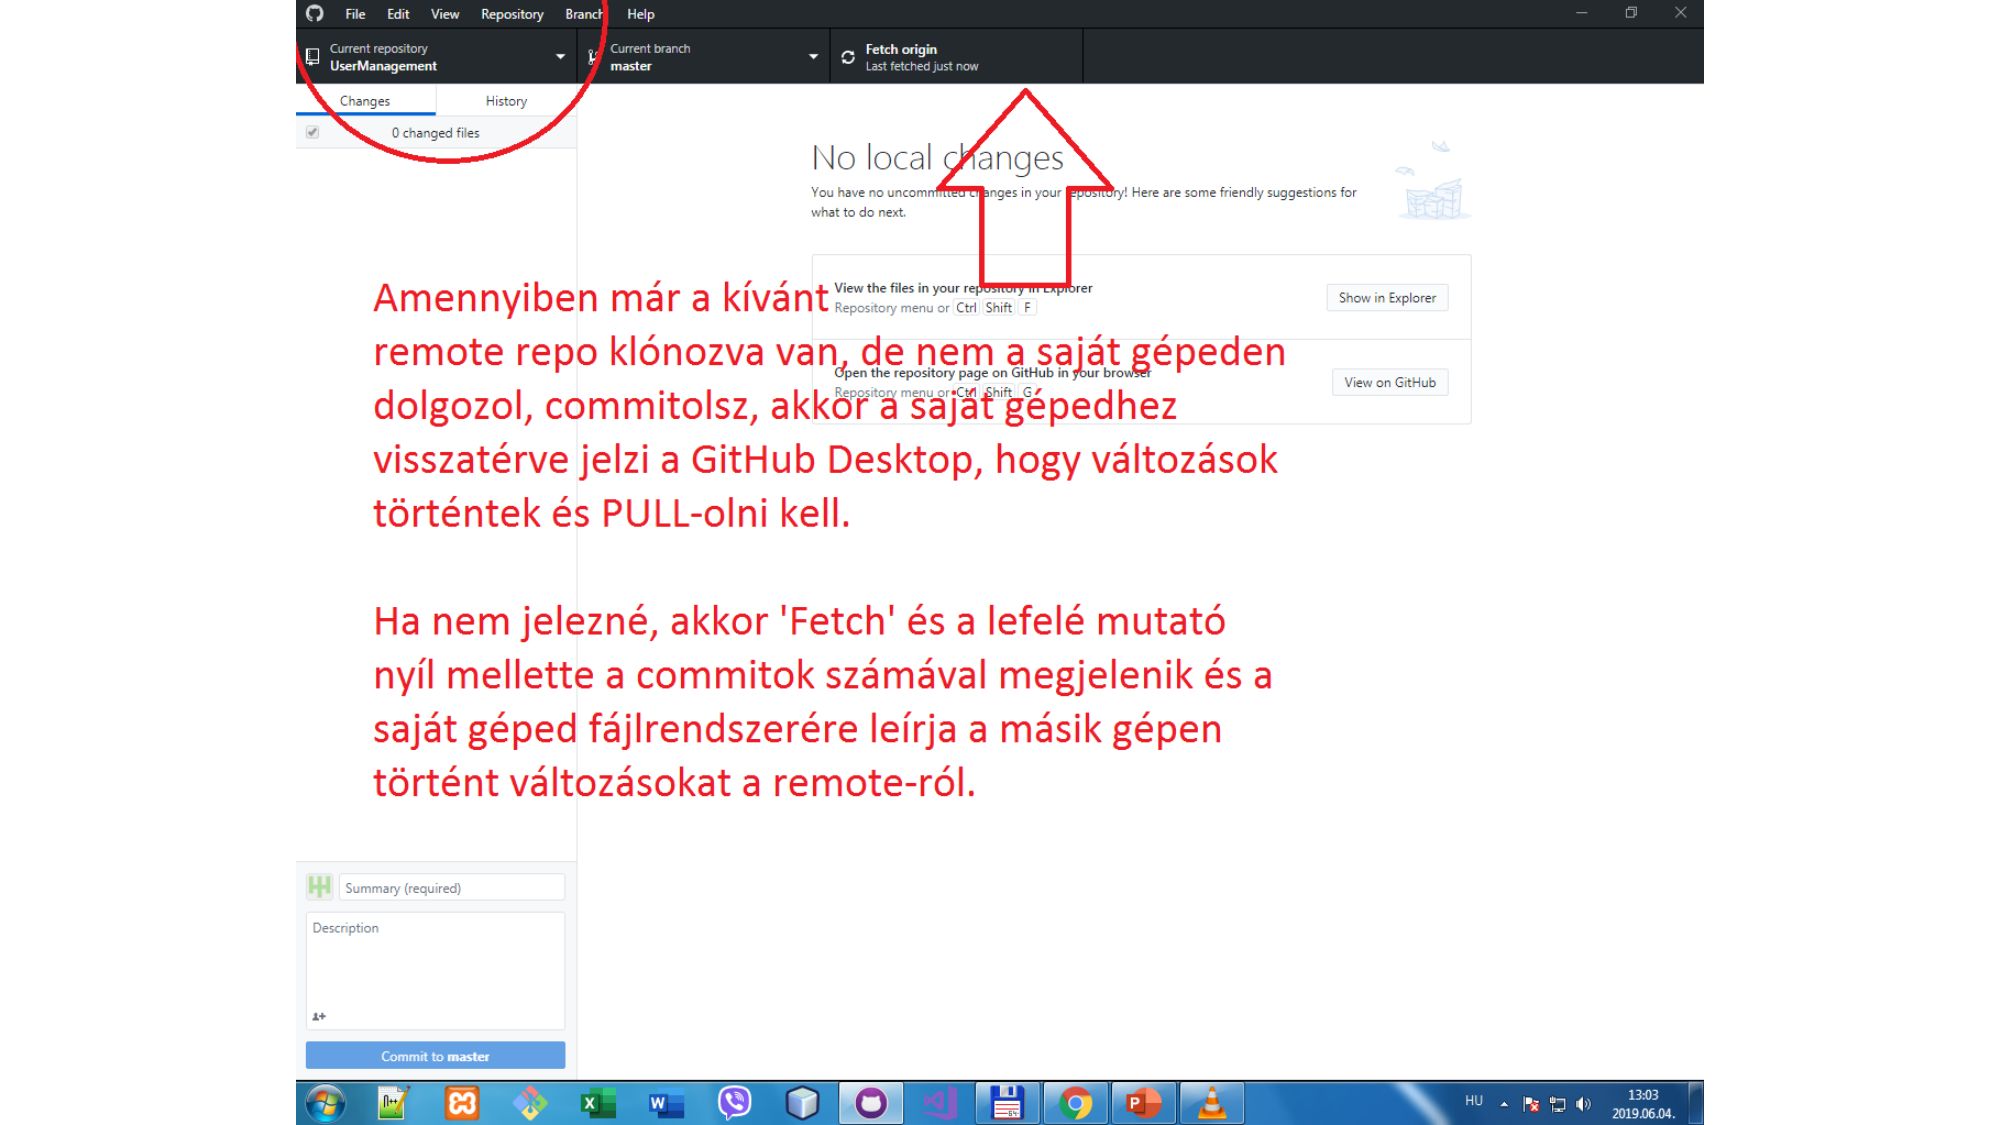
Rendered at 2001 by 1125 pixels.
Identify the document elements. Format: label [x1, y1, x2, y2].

picture [296, 0, 1704, 1125]
